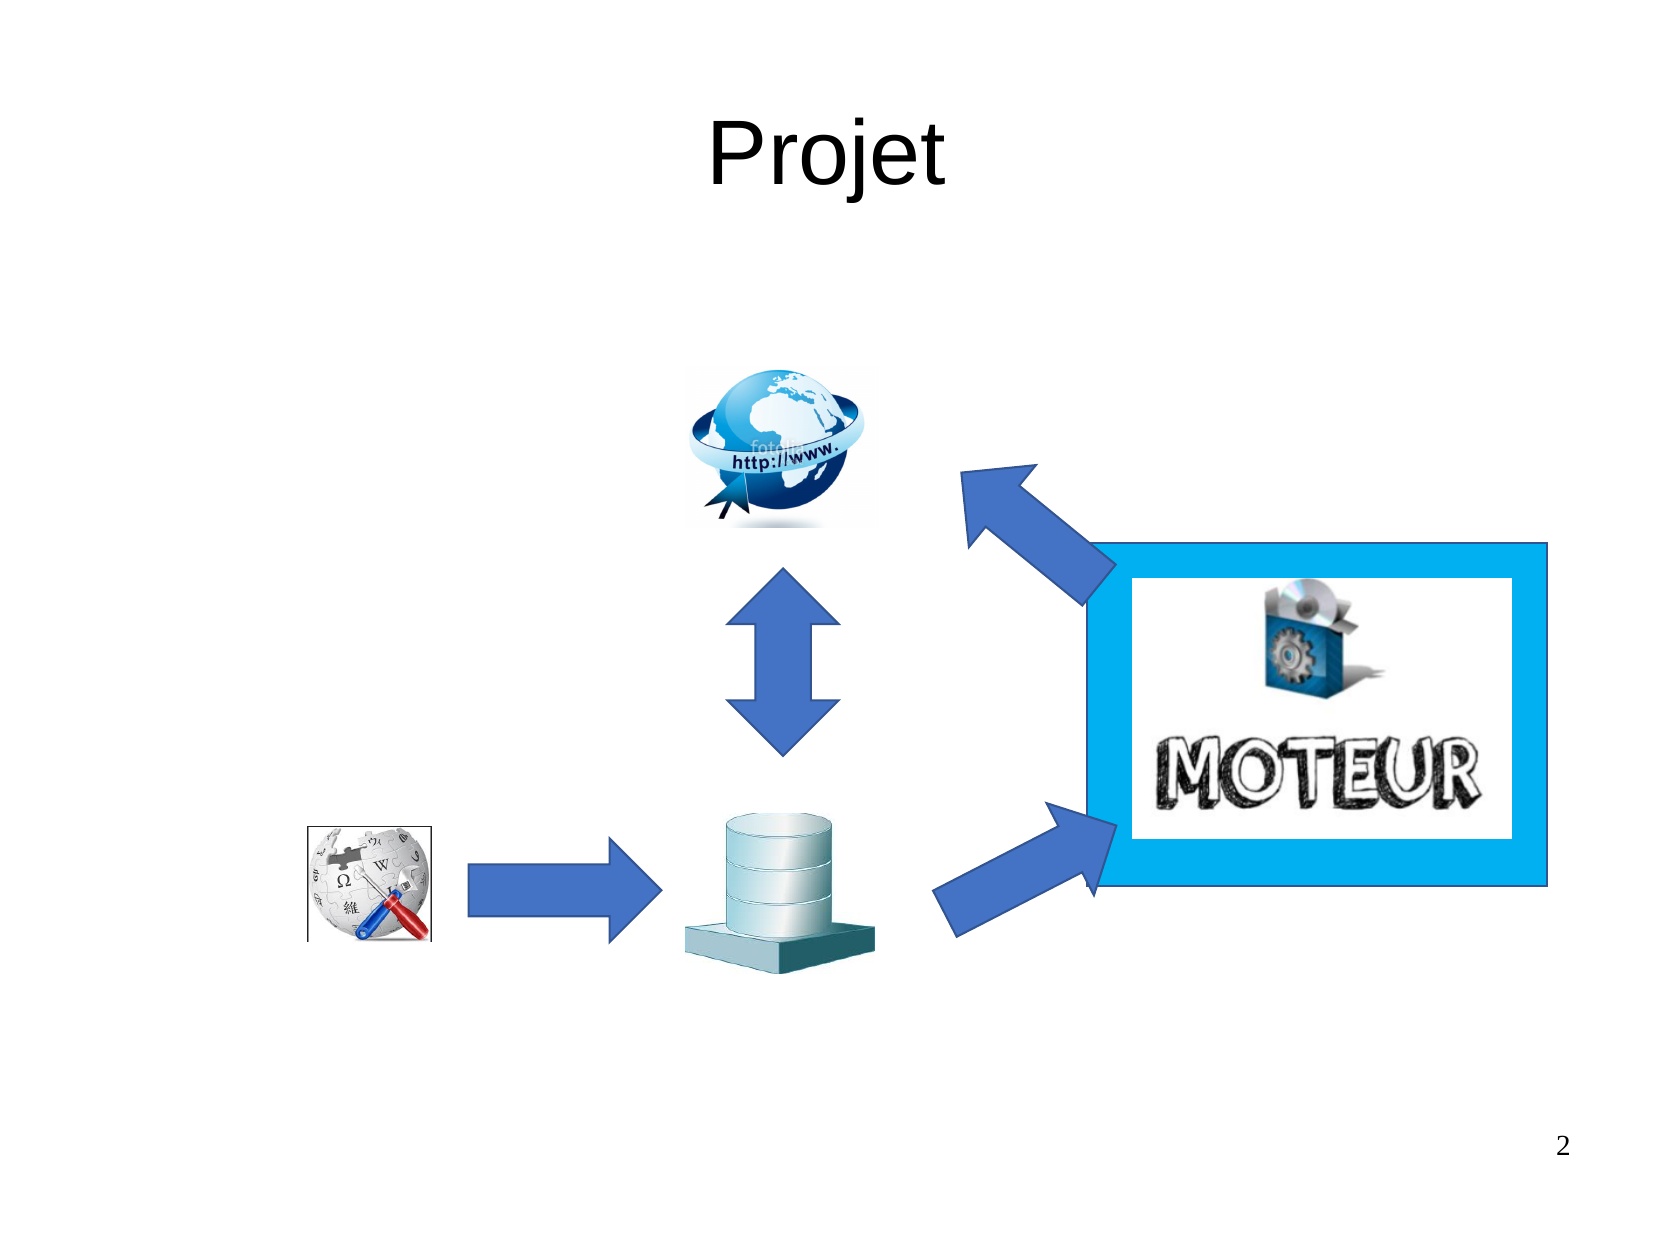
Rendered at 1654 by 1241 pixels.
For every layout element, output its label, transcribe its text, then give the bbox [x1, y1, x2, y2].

picture [307, 826, 432, 942]
text_box [727, 568, 839, 756]
picture [685, 813, 875, 974]
text_box [933, 465, 1548, 937]
picture [685, 366, 879, 528]
title Projet [82, 49, 1571, 257]
picture [1133, 579, 1511, 838]
text_box [468, 838, 662, 943]
